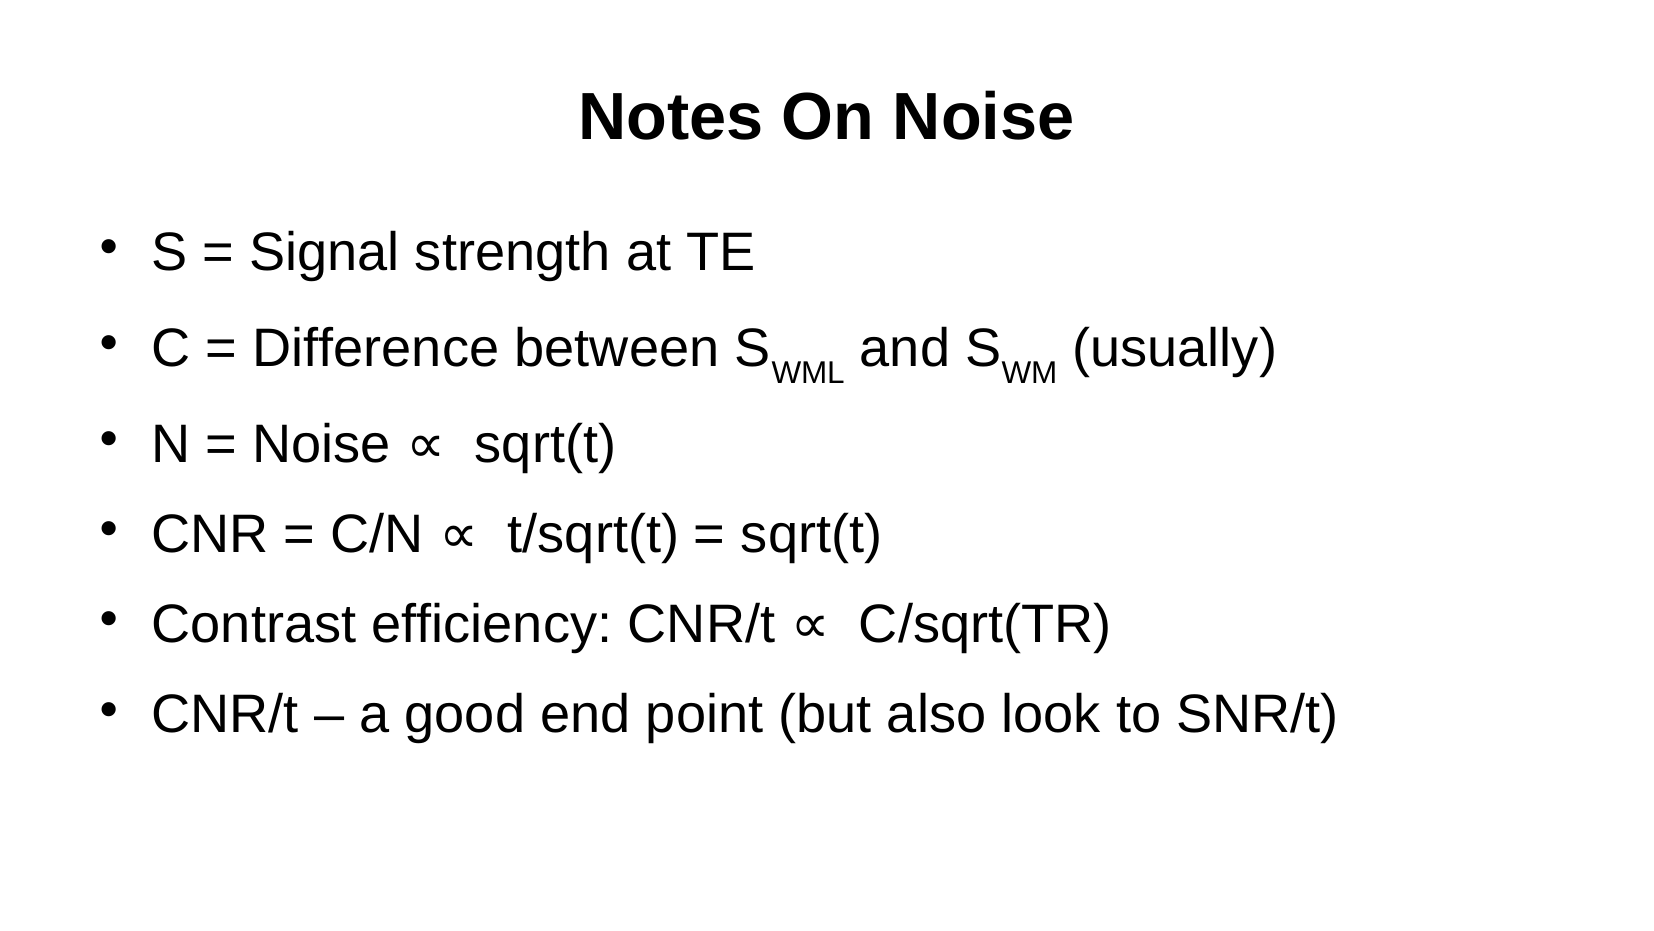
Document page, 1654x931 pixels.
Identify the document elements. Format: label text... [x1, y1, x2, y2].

title Notes On Noise [82, 36, 1571, 193]
list S = Signal strength at TE C = Difference between SWML and SWM (usually) N = Noise ∝ sqrt(t) CNR = C/N ∝ t/sqrt(t) = sqrt(t) Contrast efficiency: CNR/t ∝ C/sqrt(TR) CNR/t – a good end point (but also look to SNR/t) [82, 217, 1571, 758]
